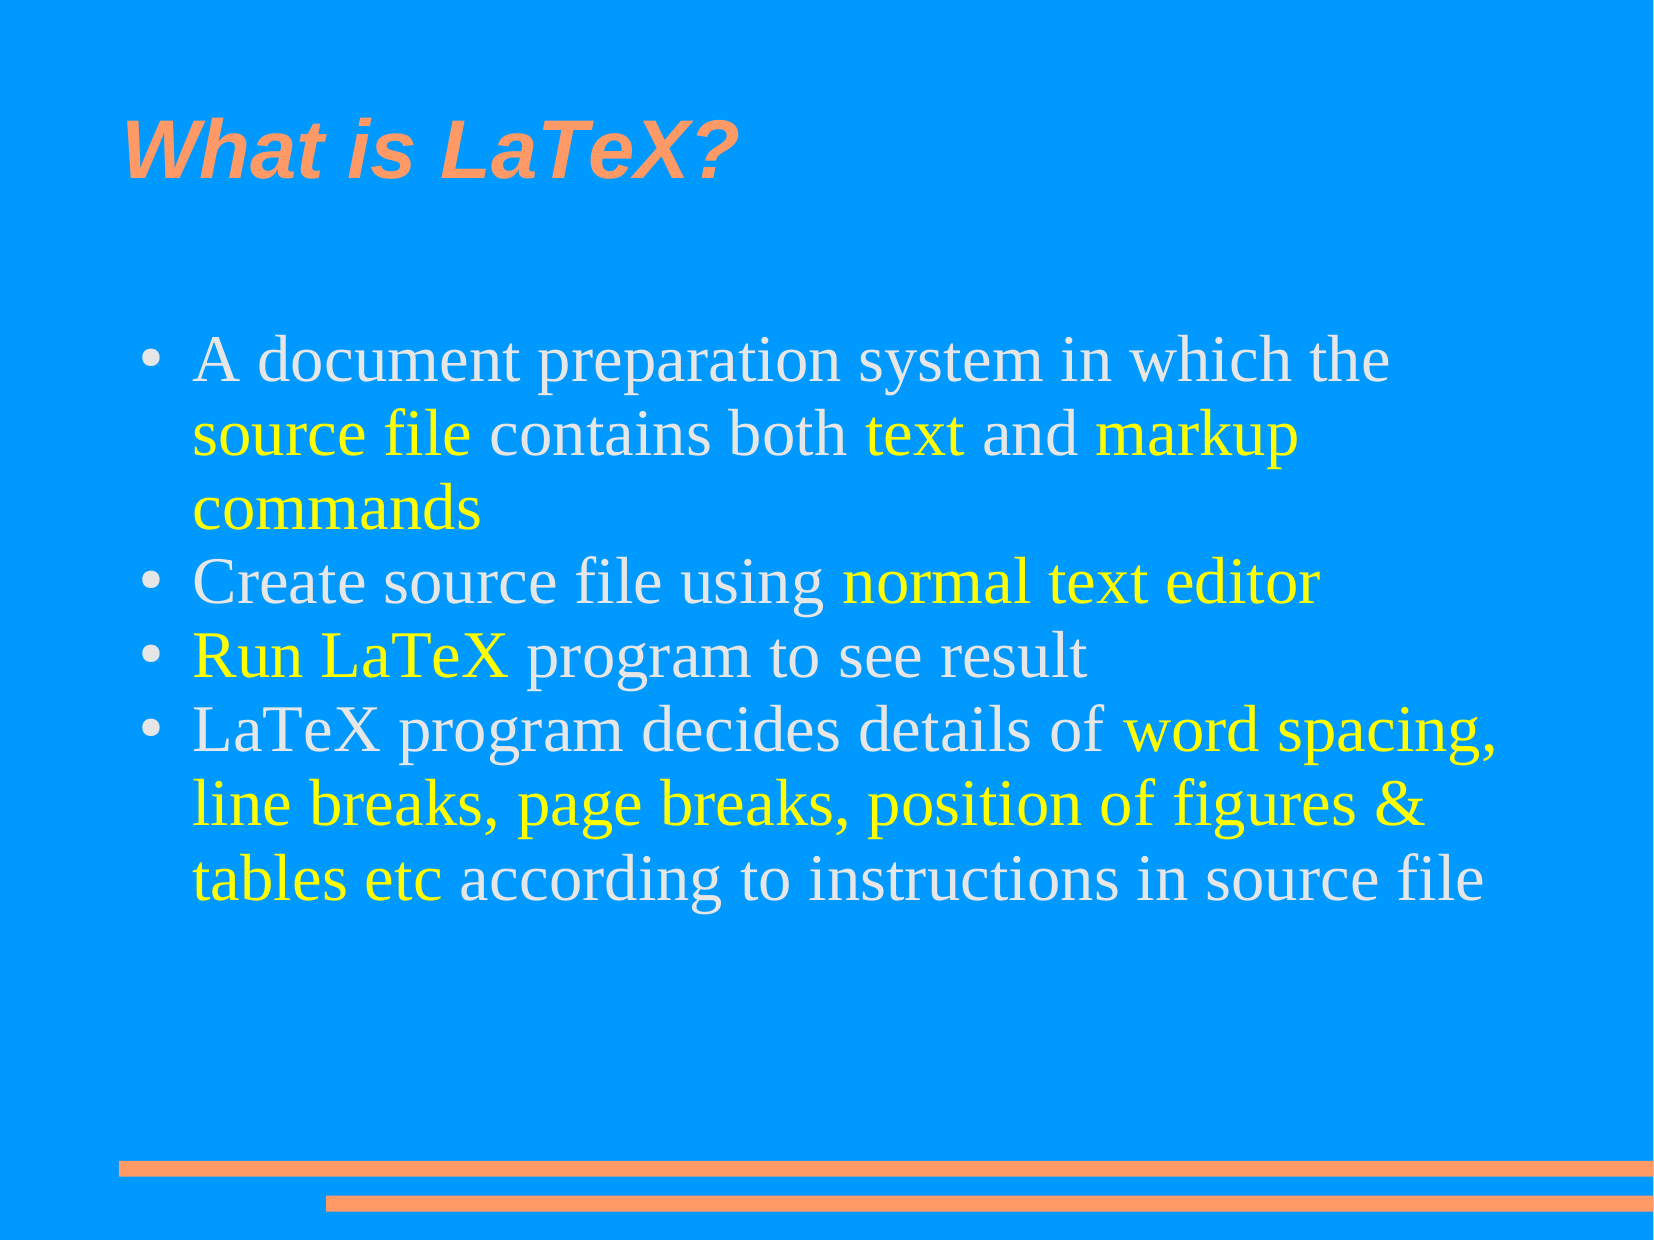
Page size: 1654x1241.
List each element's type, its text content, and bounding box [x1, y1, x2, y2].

list A document preparation system in which the source file contains both text and markup commands Create source file using normal text editor Run LaTeX program to see result LaTeX program decides details of word spacing, line breaks, page breaks, position of figures & tables etc according to instructions in source file [121, 322, 1561, 1132]
title What is LaTeX? [121, 46, 1534, 254]
